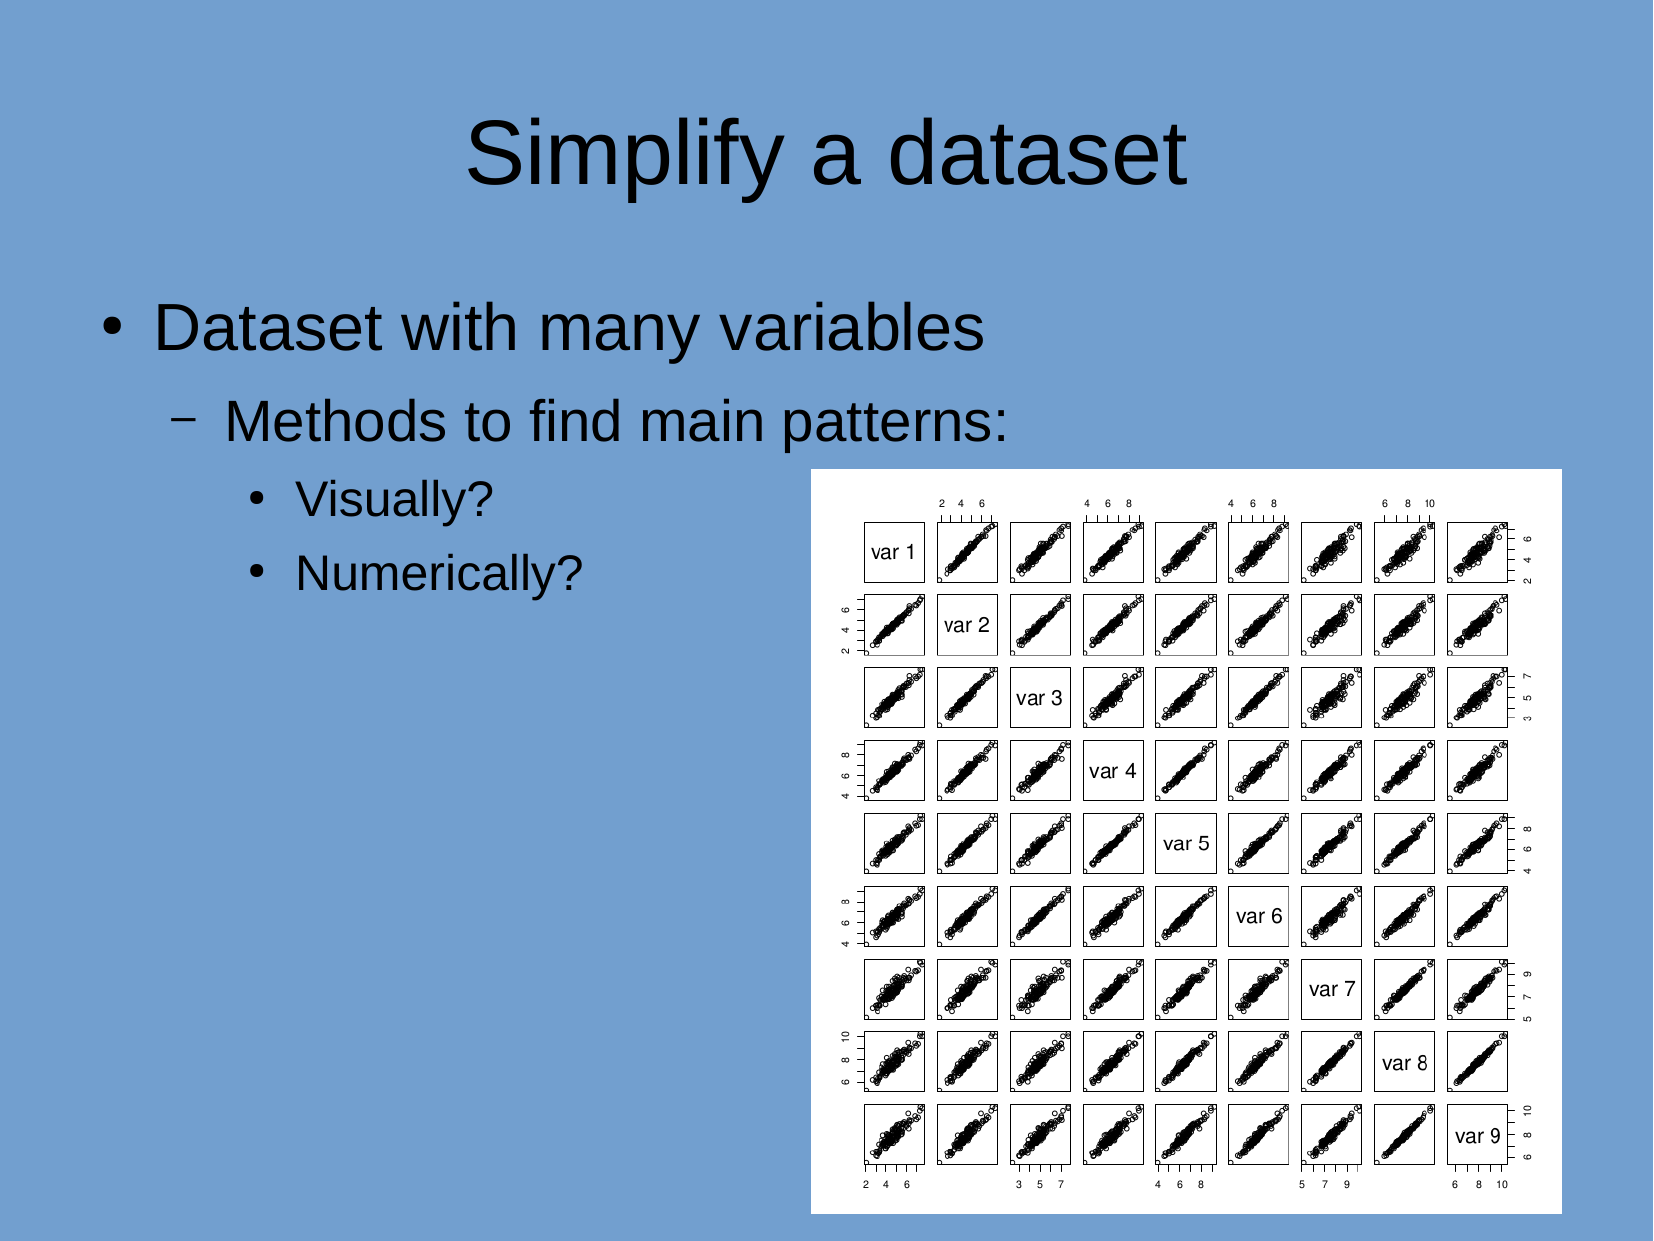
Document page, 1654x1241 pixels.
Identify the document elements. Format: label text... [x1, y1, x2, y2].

title Simplify a dataset [82, 49, 1571, 257]
picture [811, 469, 1562, 1214]
list Dataset with many variables Methods to find main patterns: Visually? Numerically? [82, 290, 1571, 1010]
